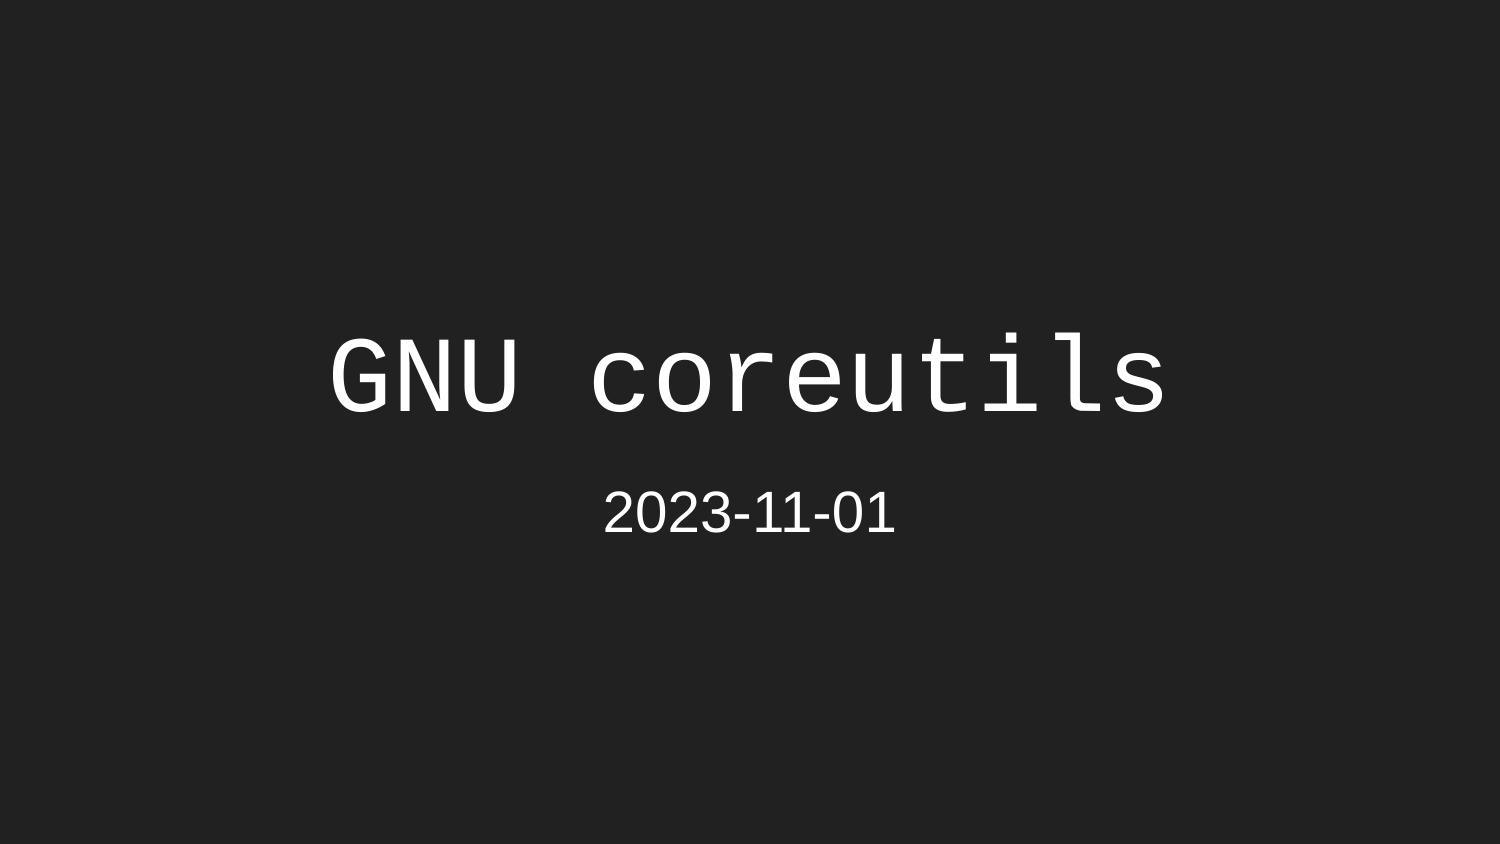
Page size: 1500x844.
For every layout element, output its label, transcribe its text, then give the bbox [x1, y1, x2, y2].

title GNU coreutils [51, 122, 1449, 459]
subtitle 2023-11-01 [51, 464, 1449, 595]
